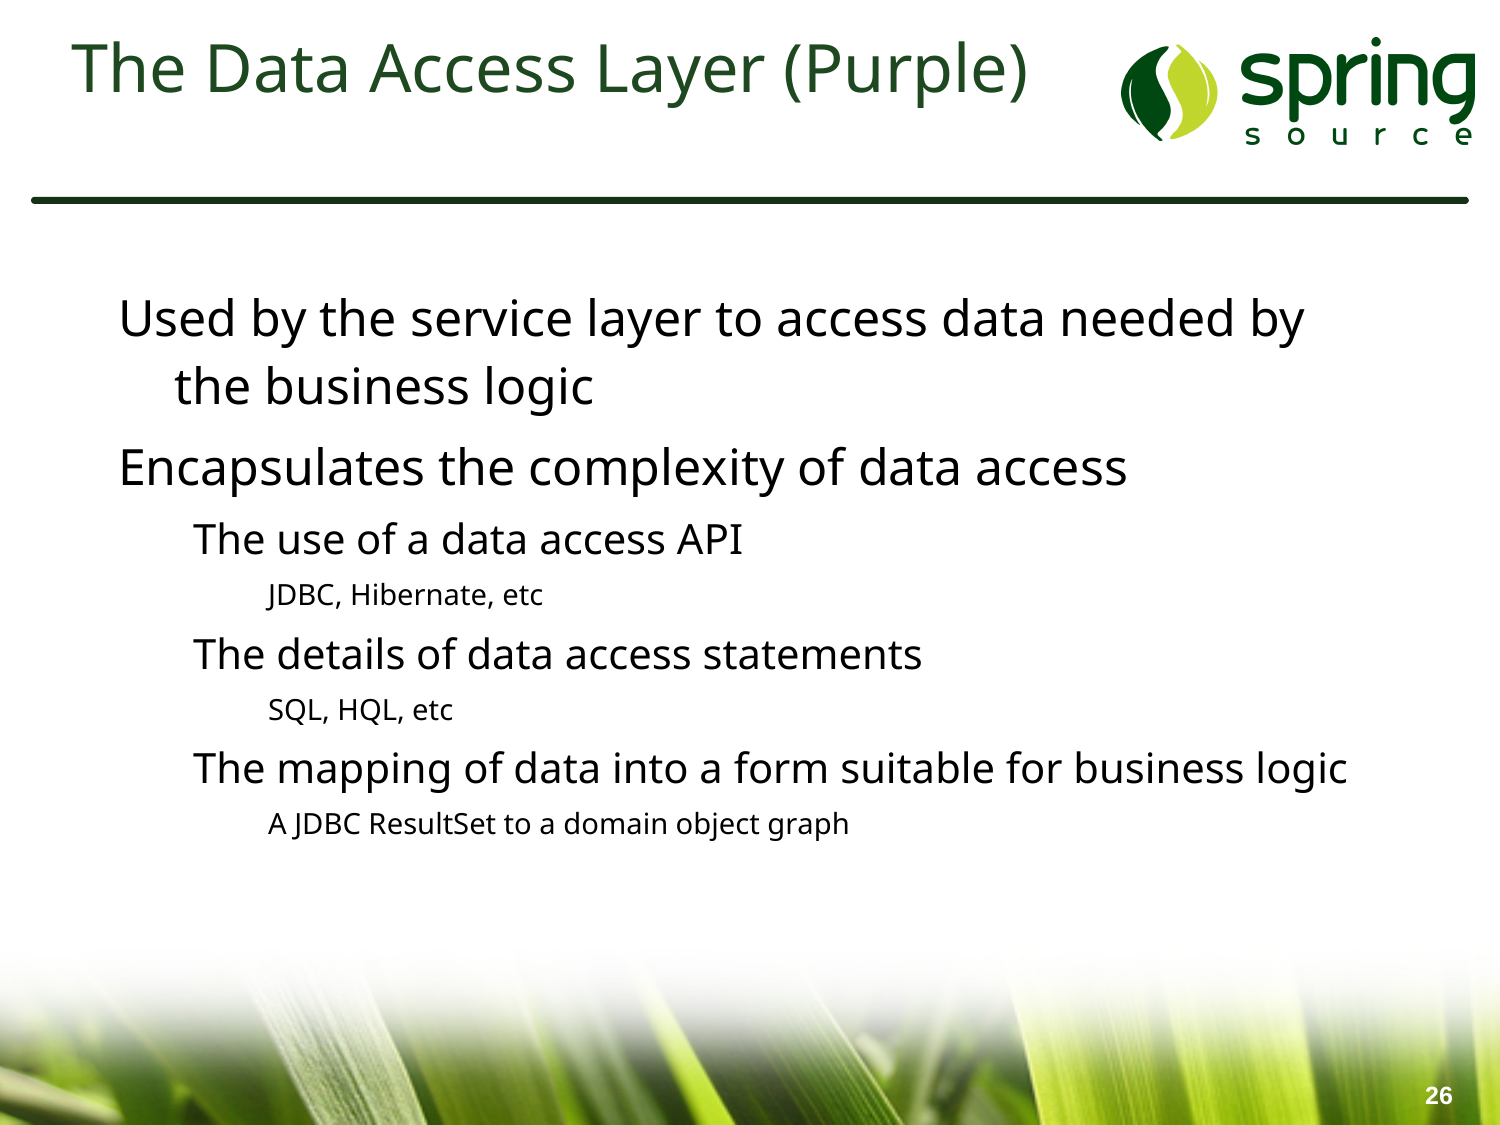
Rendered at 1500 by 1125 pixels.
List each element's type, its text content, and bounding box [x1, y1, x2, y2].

list Used by the service layer to access data needed by the business logic Encapsulates the complexity of data access The use of a data access API JDBC, Hibernate, etc The details of data access statements SQL, HQL, etc The mapping of data into a form suitable for business logic A JDBC ResultSet to a domain object graph [103, 275, 1394, 938]
picture [1121, 37, 1475, 145]
title The Data Access Layer (Purple) [56, 13, 1089, 191]
picture [0, 944, 1500, 1125]
